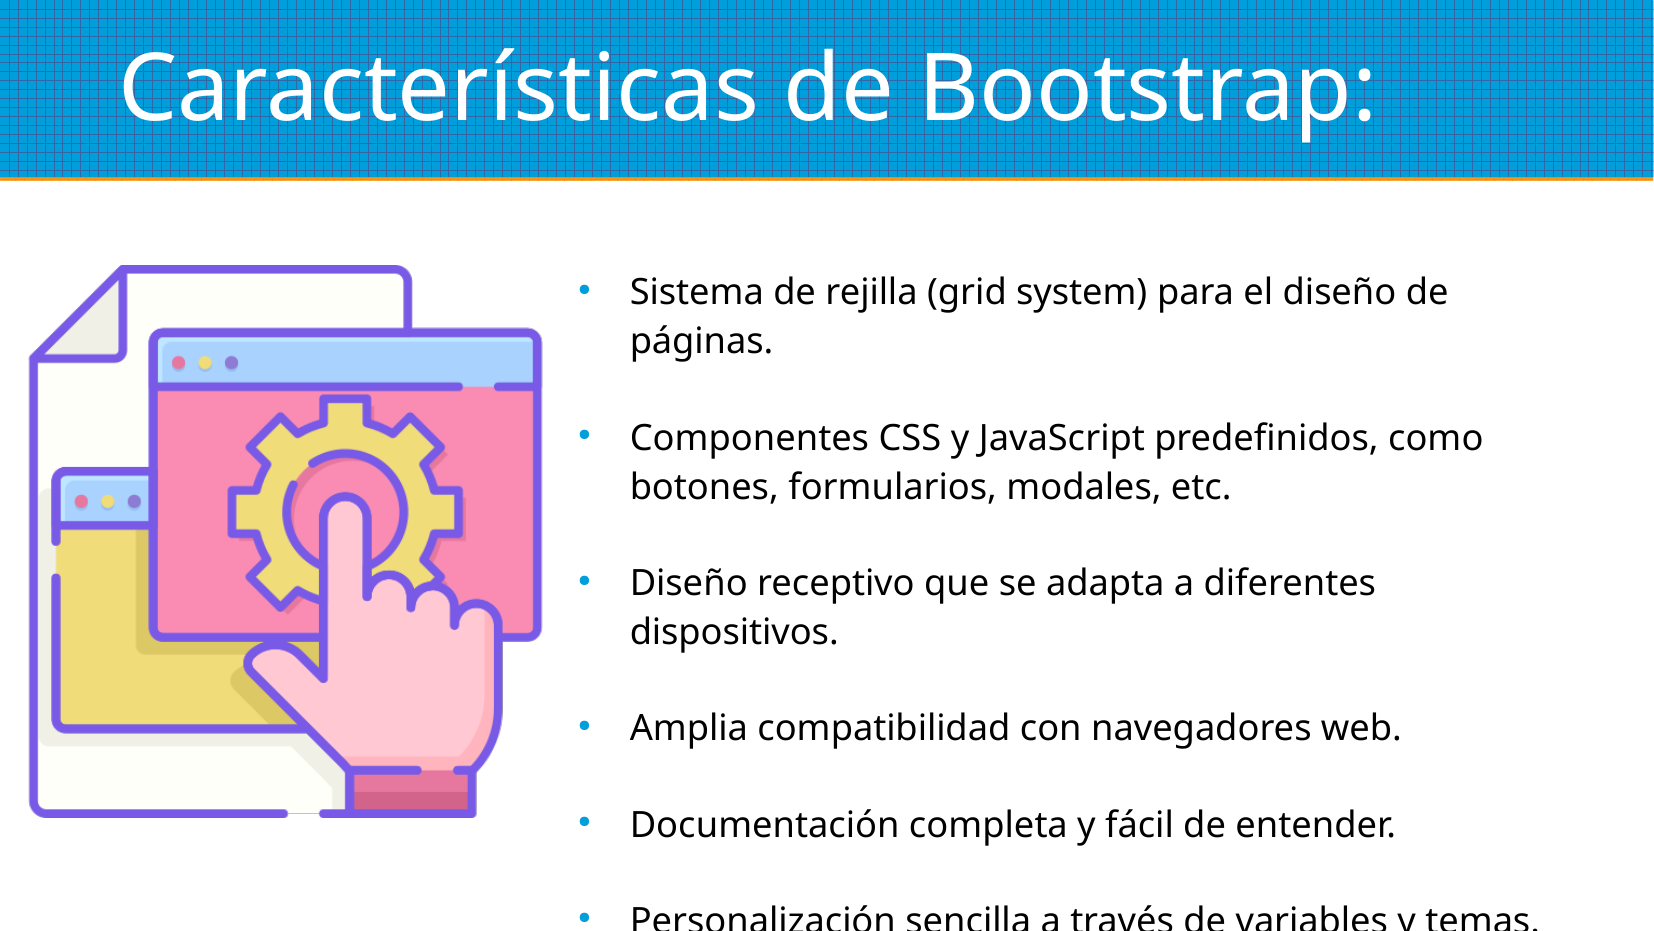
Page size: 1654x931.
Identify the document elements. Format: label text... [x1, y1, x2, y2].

title Características de Bootstrap: [118, 0, 1607, 148]
list Sistema de rejilla (grid system) para el diseño de páginas. Componentes CSS y JavaScript predefinidos, como botones, formularios, modales, etc. Diseño receptivo que se adapta a diferentes dispositivos. Amplia compatibilidad con navegadores web. Documentación completa y fácil de entender. Personalización sencilla a través de variables y temas. [561, 265, 1595, 931]
picture [9, 265, 562, 818]
